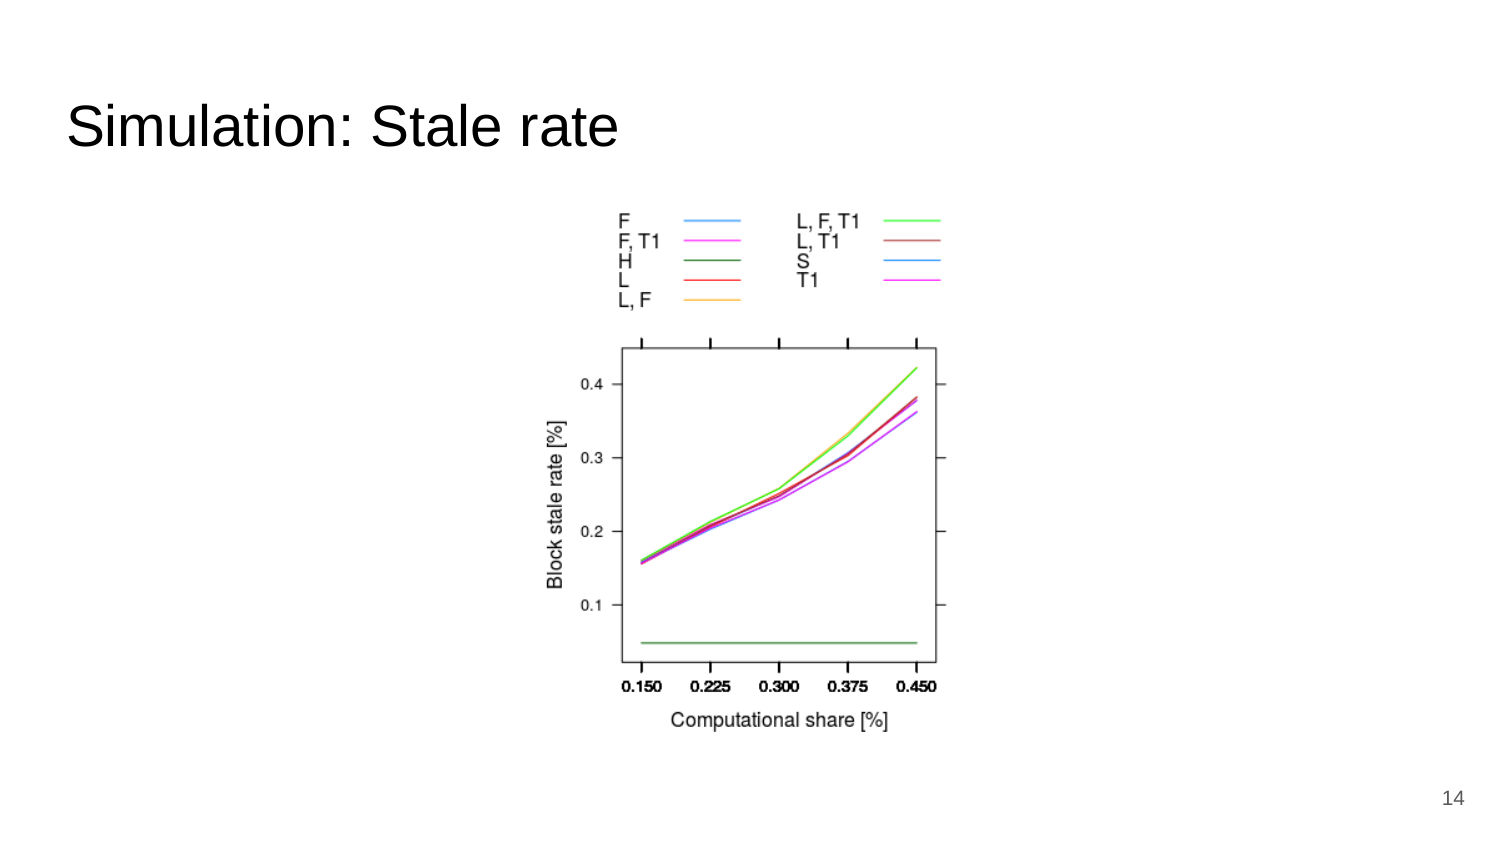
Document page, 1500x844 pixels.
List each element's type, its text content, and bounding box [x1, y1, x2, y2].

title Simulation: Stale rate [51, 72, 1449, 167]
picture [534, 191, 966, 747]
